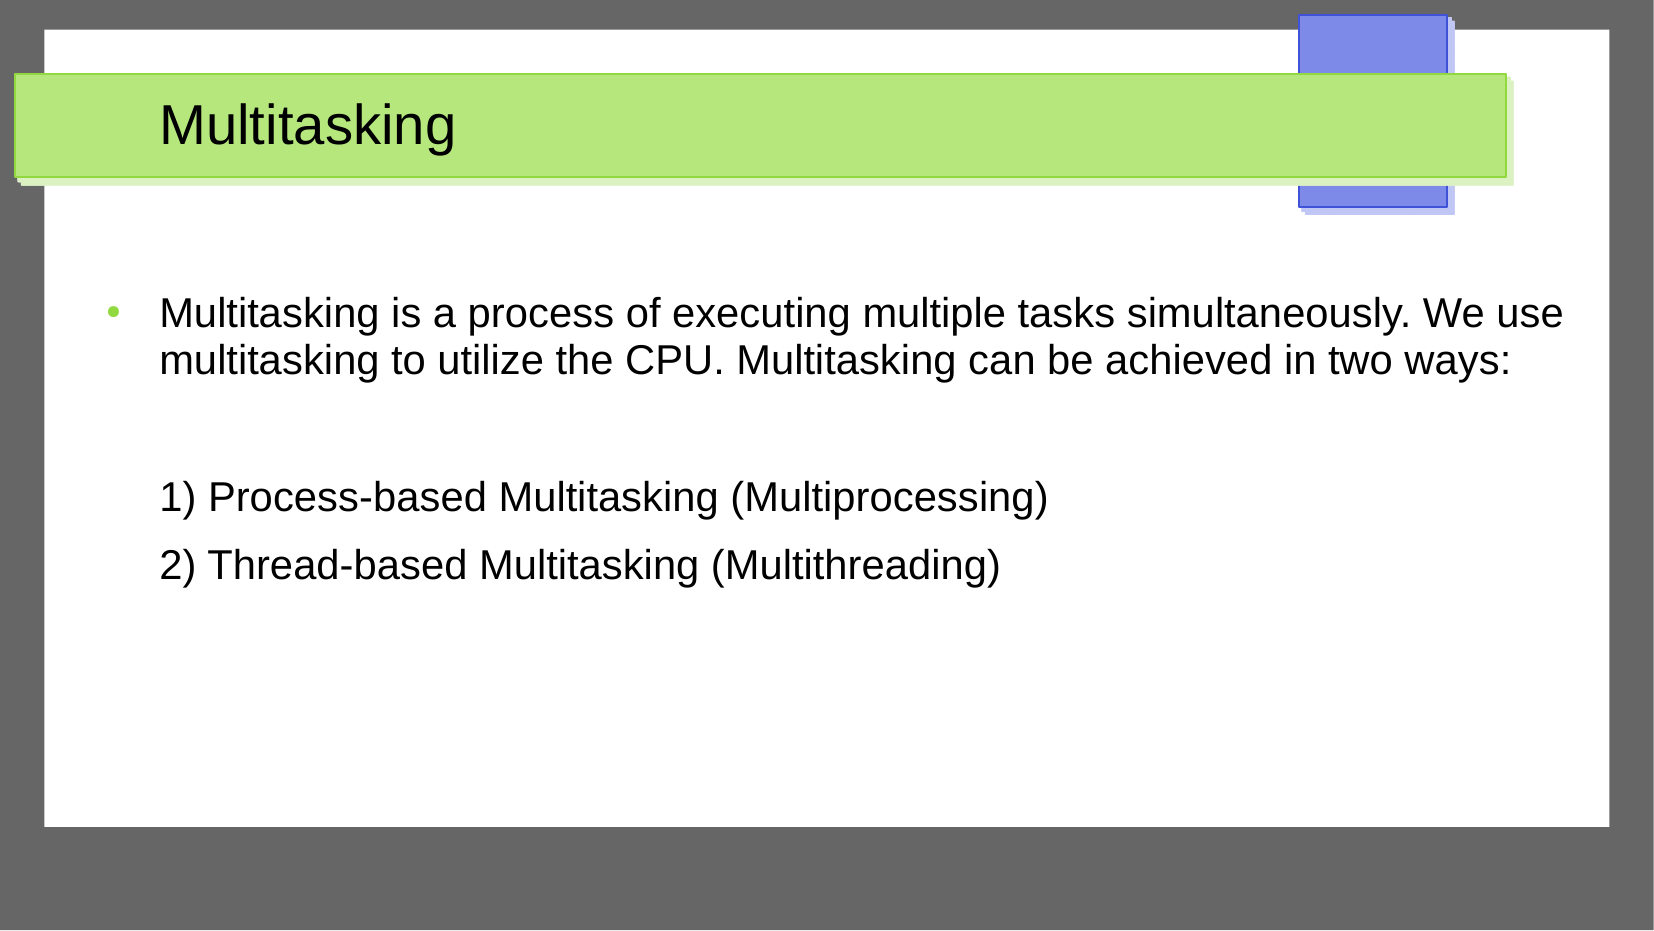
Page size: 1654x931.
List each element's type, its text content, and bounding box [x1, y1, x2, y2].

list Multitasking is a process of executing multiple tasks simultaneously. We use multitasking to utilize the CPU. Multitasking can be achieved in two ways: 1) Process-based Multitasking (Multiprocessing) 2) Thread-based Multitasking (Multithreading) [88, 221, 1565, 813]
title Multitasking [88, 73, 1506, 178]
